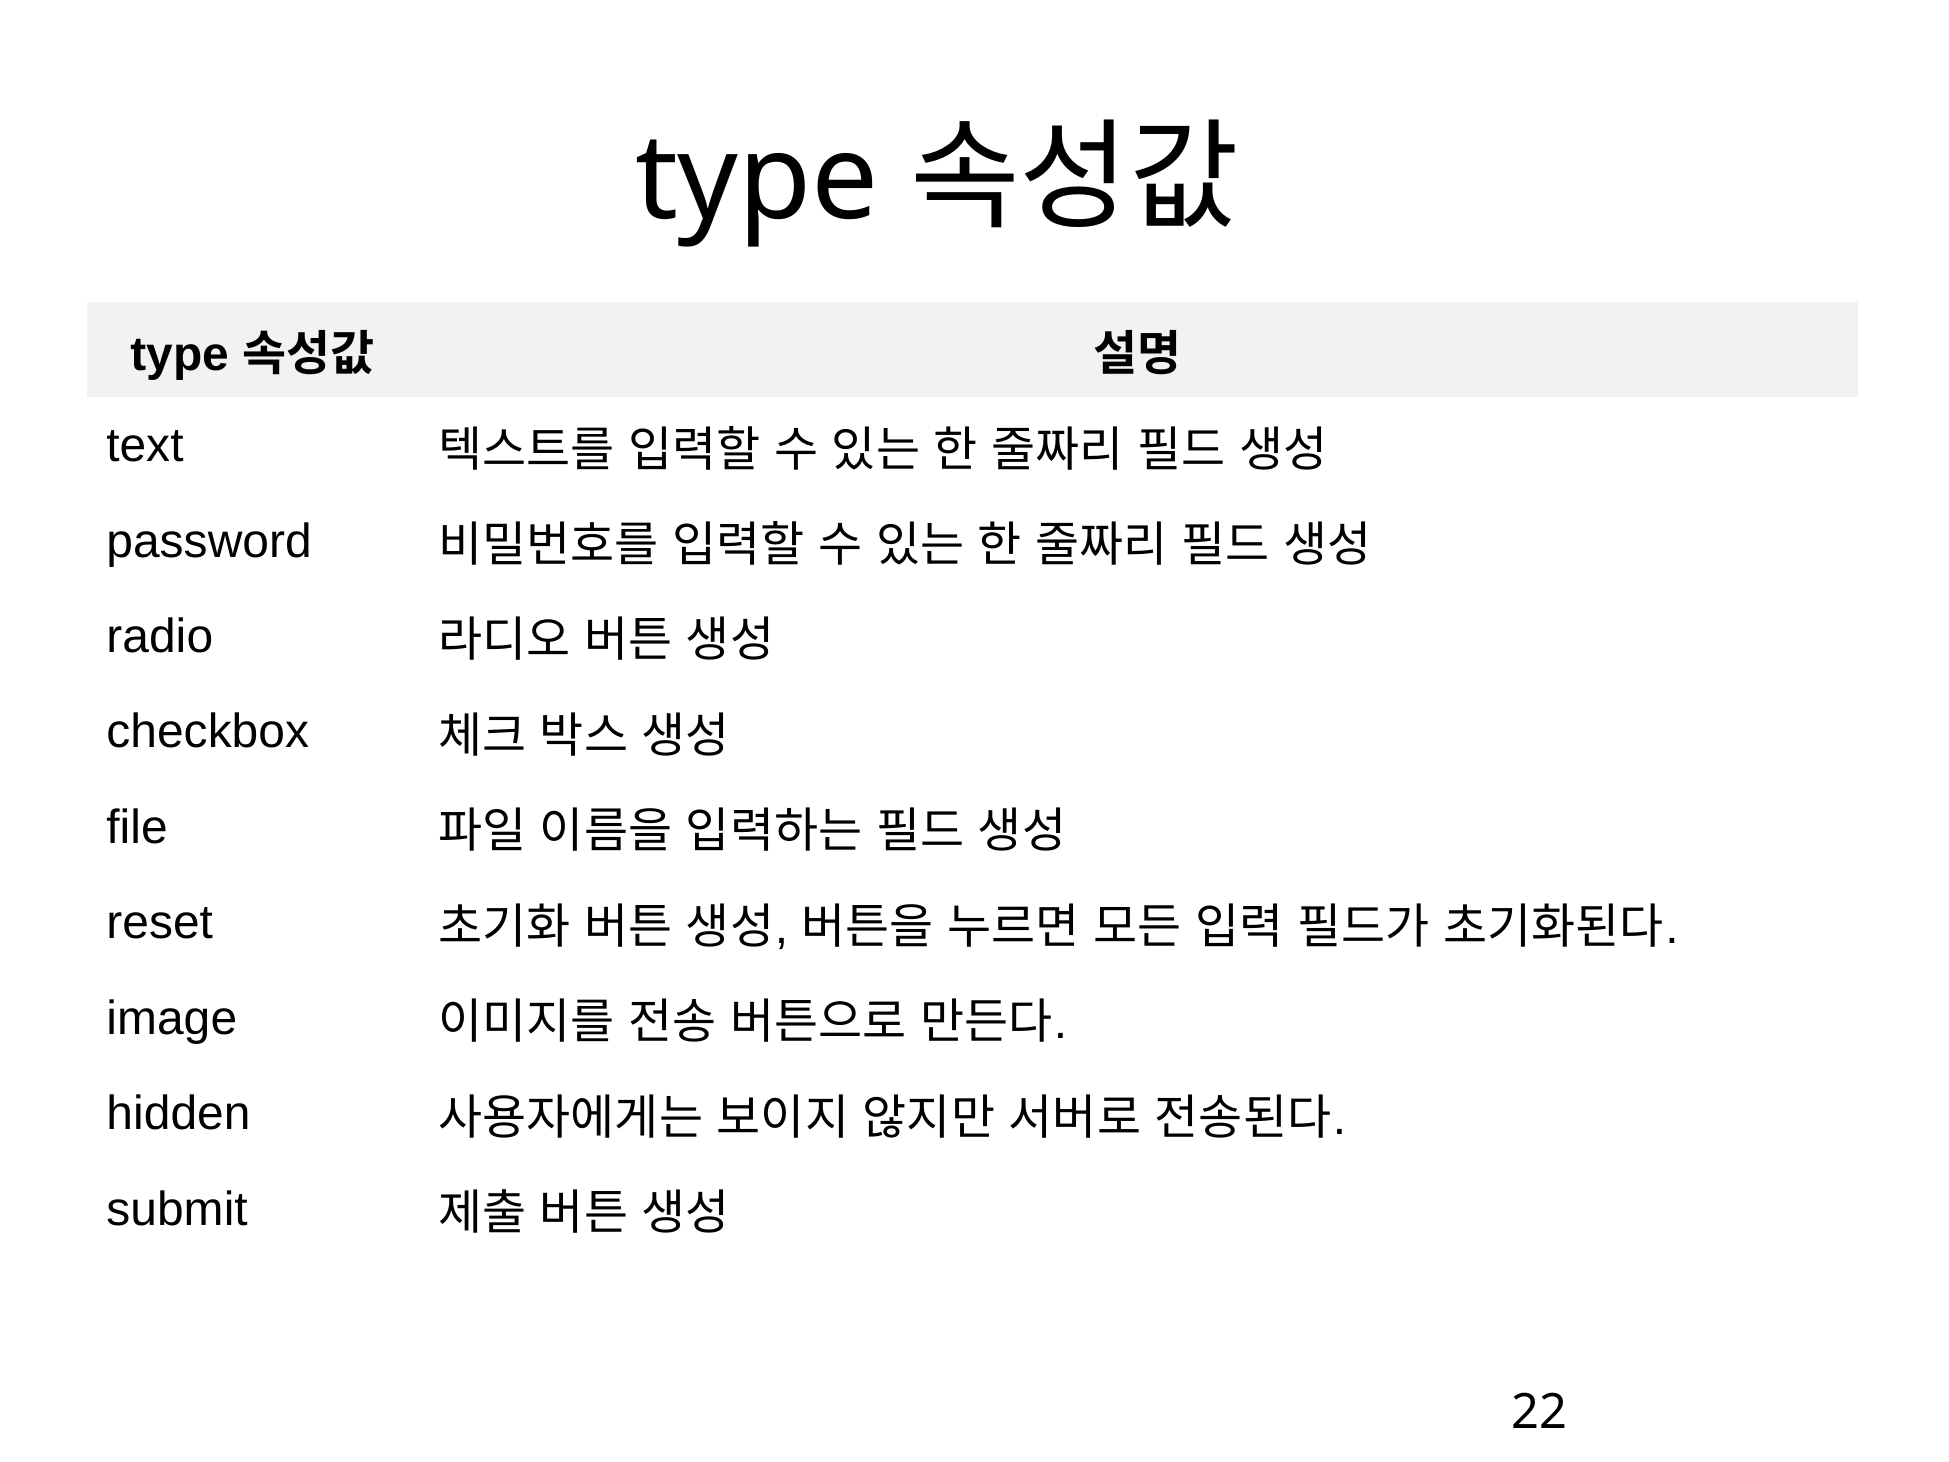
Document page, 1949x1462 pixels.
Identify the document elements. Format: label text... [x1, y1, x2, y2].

table_header type 속성값 [87, 302, 419, 397]
table_cell text [87, 397, 419, 493]
table_cell image [87, 970, 419, 1065]
table_header 설명 [419, 302, 1858, 397]
table_cell radio [87, 588, 419, 684]
table_cell 라디오 버튼 생성 [419, 588, 1858, 684]
table_cell checkbox [87, 684, 419, 779]
table_cell 비밀번호를 입력할 수 있는 한 줄짜리 필드 생성 [419, 493, 1858, 588]
table_cell 텍스트를 입력할 수 있는 한 줄짜리 필드 생성 [419, 397, 1858, 493]
table_cell 체크 박스 생성 [419, 684, 1858, 779]
title type 속성값 [156, 92, 1749, 255]
table_cell 초기화 버튼 생성, 버튼을 누르면 모든 입력 필드가 초기화된다. [419, 874, 1858, 970]
table_cell 제출 버튼 생성 [419, 1161, 1858, 1256]
slide_number <숫자> [1496, 1372, 1899, 1462]
table_cell password [87, 493, 419, 588]
table_cell reset [87, 874, 419, 970]
table_cell 사용자에게는 보이지 않지만 서버로 전송된다. [419, 1065, 1858, 1161]
table_cell 파일 이름을 입력하는 필드 생성 [419, 779, 1858, 874]
table_cell file [87, 779, 419, 874]
table_cell hidden [87, 1065, 419, 1161]
table_cell 이미지를 전송 버튼으로 만든다. [419, 970, 1858, 1065]
table_cell submit [87, 1161, 419, 1256]
